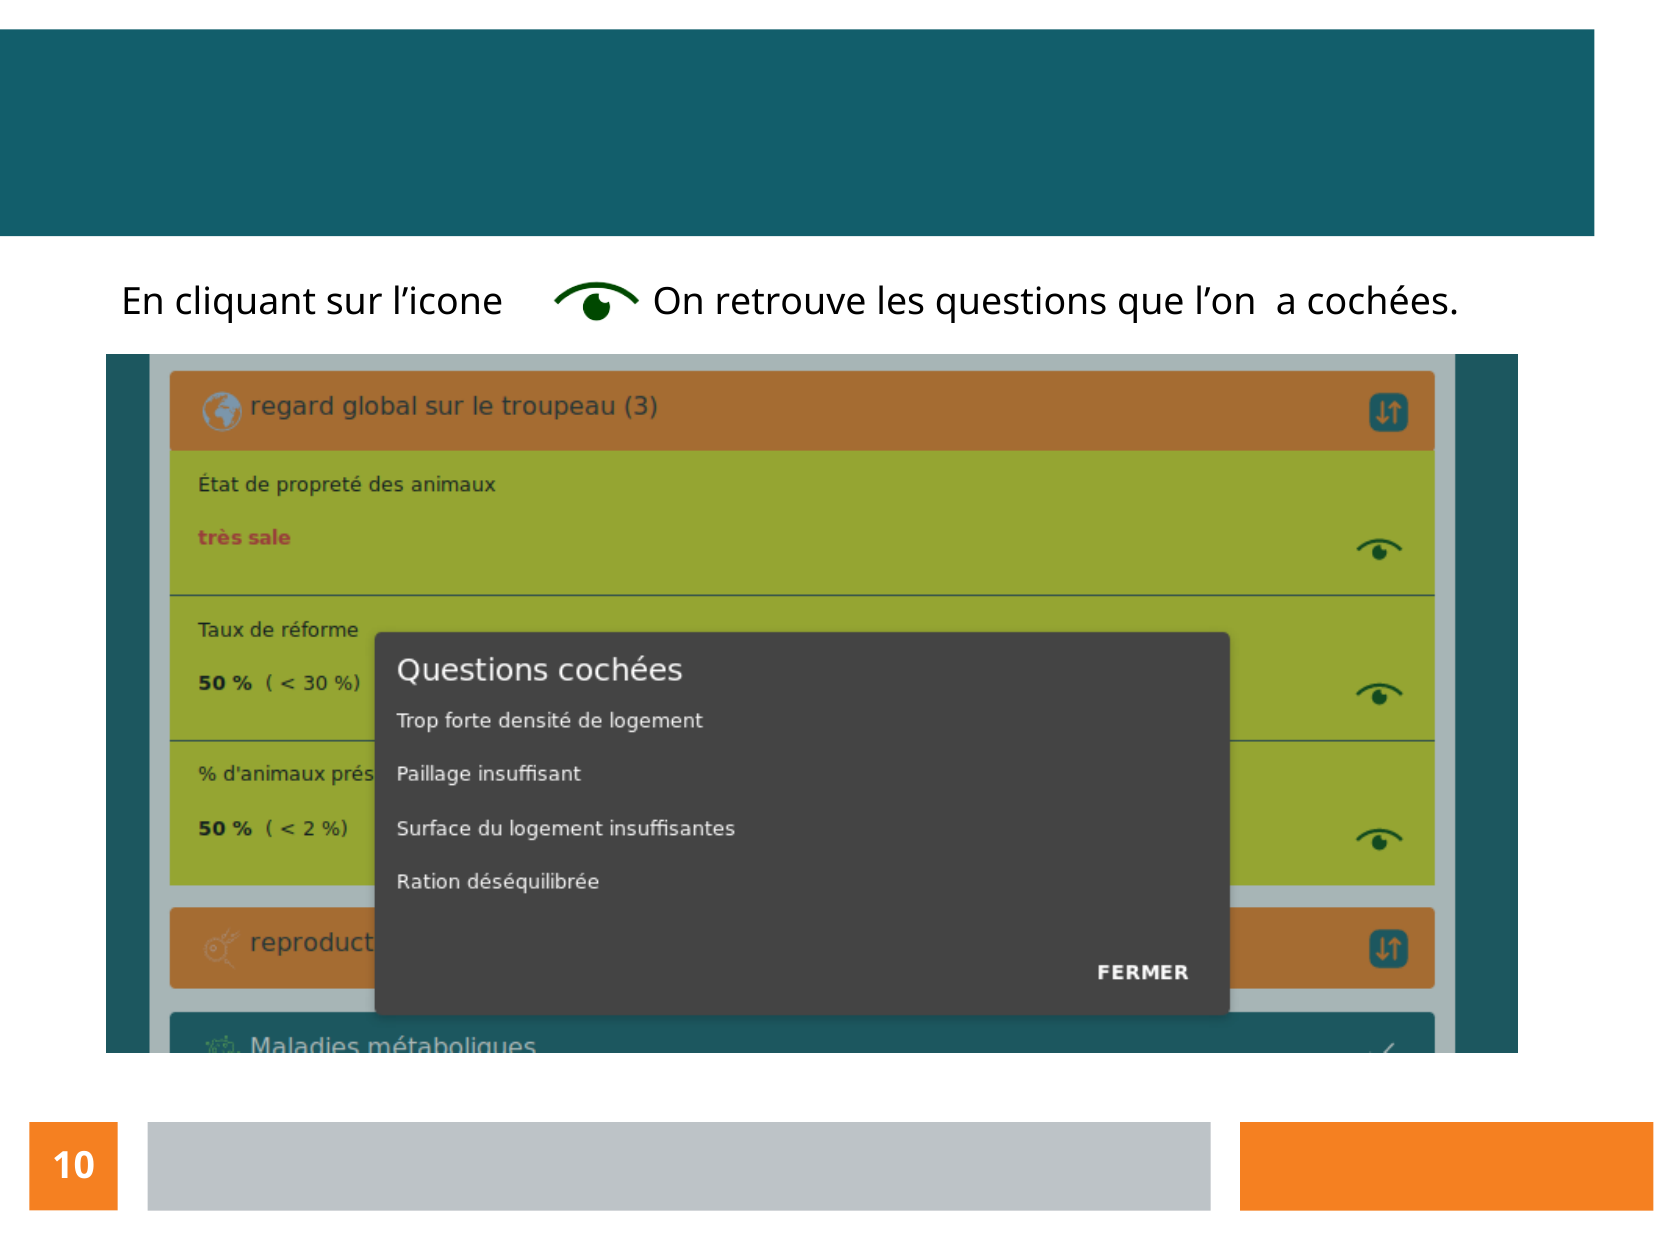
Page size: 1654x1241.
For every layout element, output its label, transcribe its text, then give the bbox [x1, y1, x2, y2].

text_box En cliquant sur l’icone [106, 271, 567, 330]
text_box On retrouve les questions que l’on a cochées. [637, 271, 1583, 373]
picture [106, 250, 1518, 1053]
